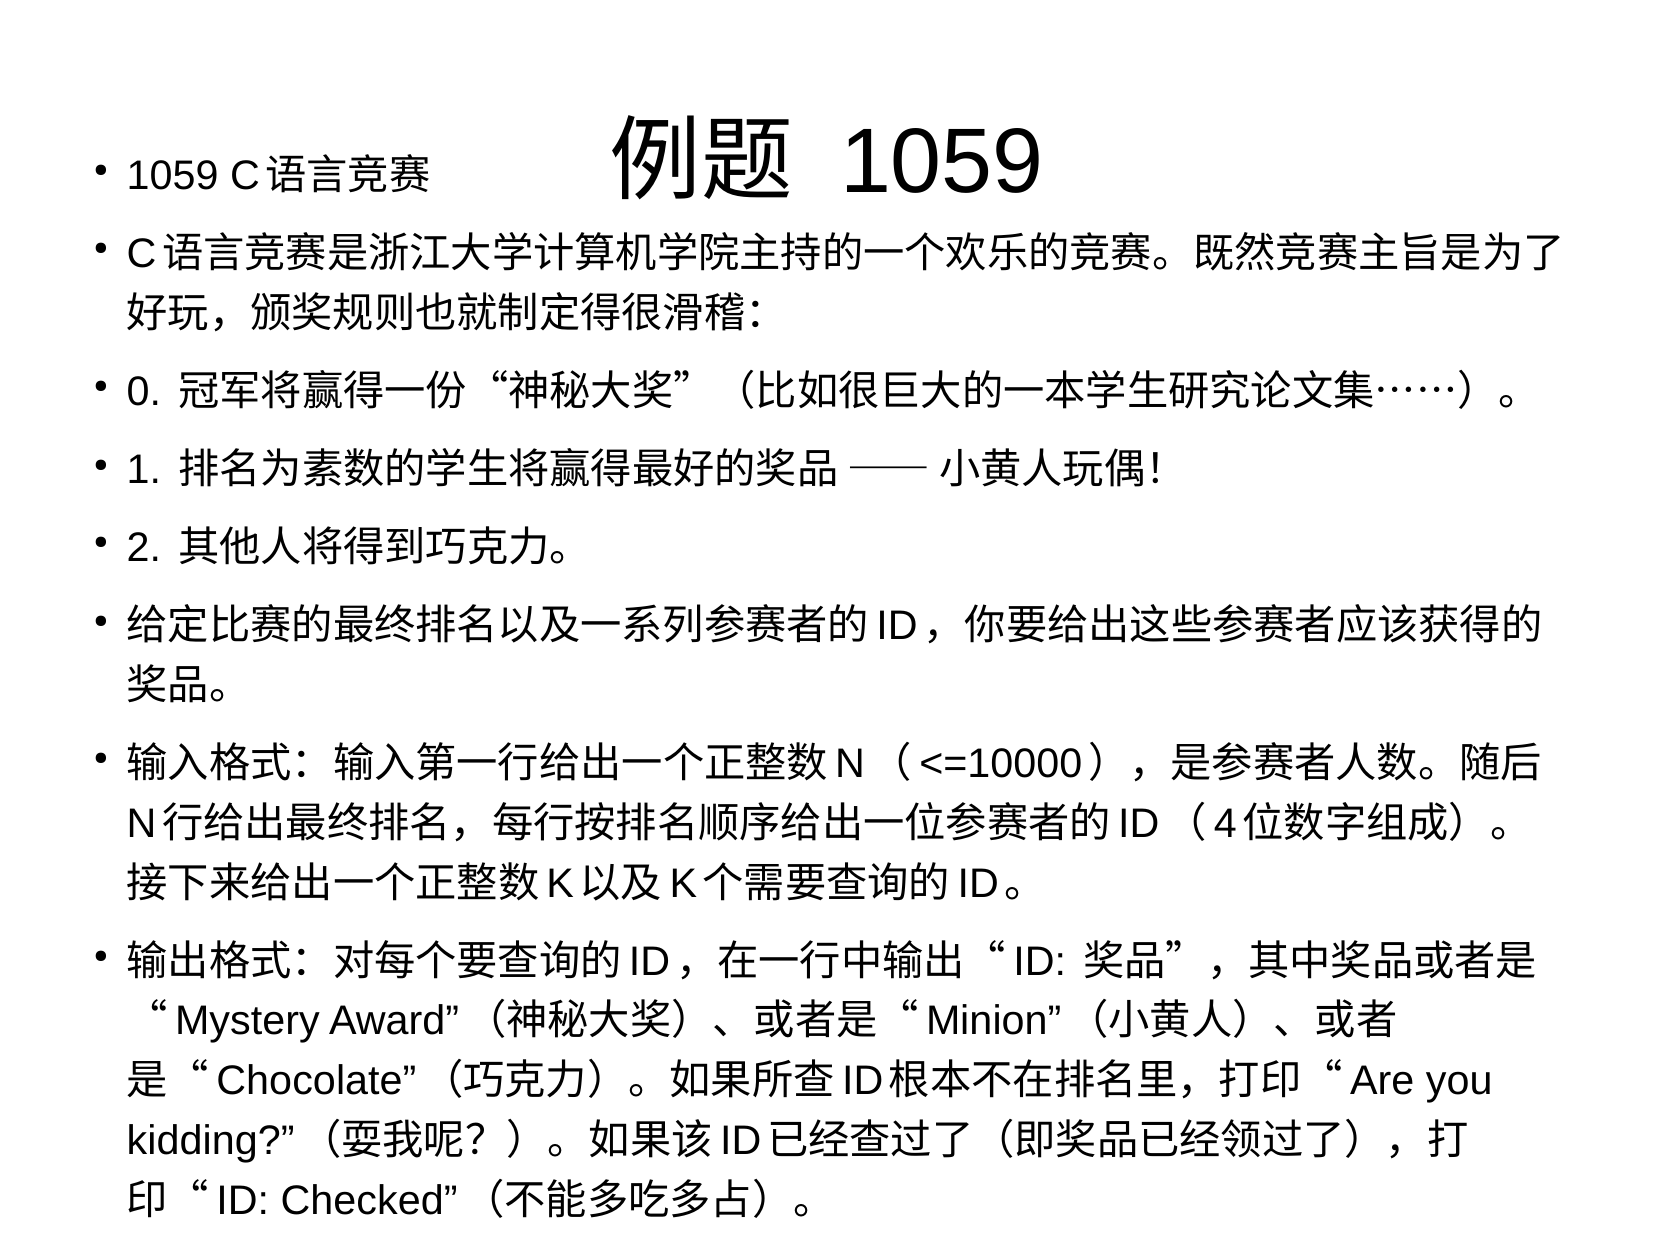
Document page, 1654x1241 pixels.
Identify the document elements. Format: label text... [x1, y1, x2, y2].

title 例题 1059 [82, 49, 1571, 141]
list 1059 C语言竞赛 C语言竞赛是浙江大学计算机学院主持的一个欢乐的竞赛。既然竞赛主旨是为了好玩，颁奖规则也就制定得很滑稽： 0. 冠军将赢得一份“神秘大奖”（比如很巨大的一本学生研究论文集……）。 1. 排名为素数的学生将赢得最好的奖品 —— 小黄人玩偶！ 2. 其他人将得到巧克力。 给定比赛的最终排名以及一系列参赛者的ID，你要给出这些参赛者应该获得的奖品。 输入格式：输入第一行给出一个正整数N（<=10000），是参赛者人数。随后N行给出最终排名，每行按排名顺序给出一位参赛者的ID（4位数字组成）。接下来给出一个正整数K以及K个需要查询的ID。 输出格式：对每个要查询的ID，在一行中输出“ID: 奖品”，其中奖品或者是“Mystery Award”（神秘大奖）、或者是“Minion”（小黄人）、或者是“Chocolate”（巧克力）。如果所查ID根本不在排名里，打印“Are you kidding?”（耍我呢？）。如果该ID已经查过了（即奖品已经领过了），打印“ID: Checked”（不能多吃多占）。 [82, 141, 1571, 1241]
